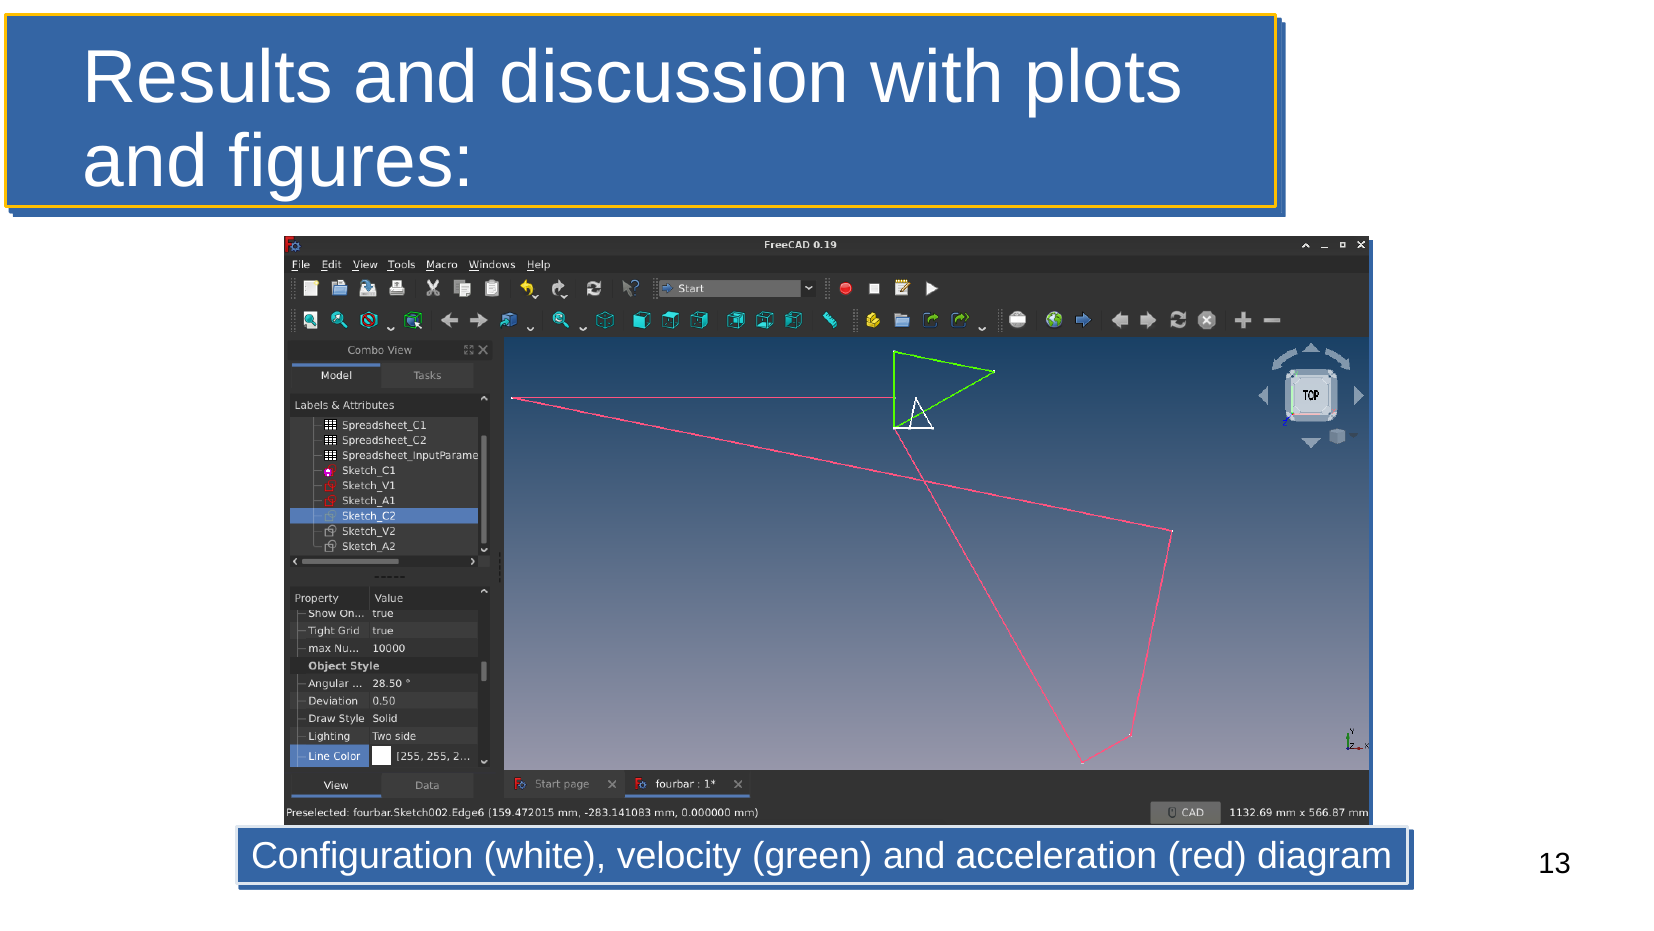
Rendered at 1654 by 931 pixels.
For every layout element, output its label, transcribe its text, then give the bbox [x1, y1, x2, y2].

title Results and discussion with plots and figures: [82, 34, 1235, 203]
picture [284, 236, 1369, 825]
text_box Configuration (white), velocity (green) and acceleration (red) diagram [236, 826, 1408, 884]
